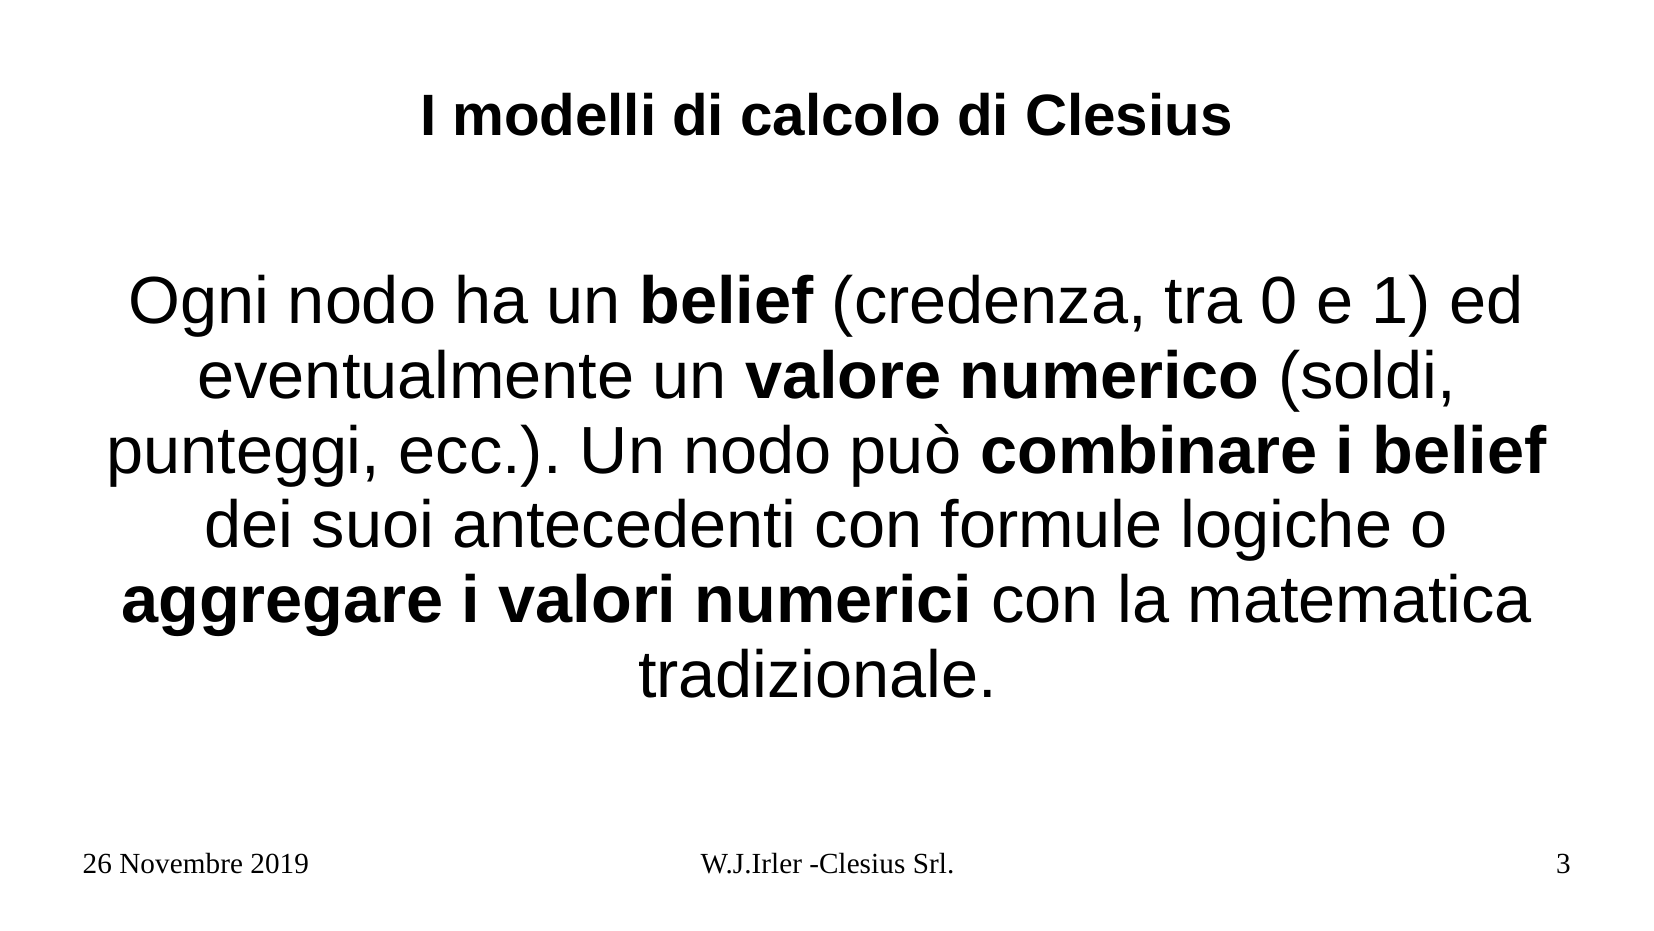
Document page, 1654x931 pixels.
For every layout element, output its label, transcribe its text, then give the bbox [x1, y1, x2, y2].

title I modelli di calcolo di Clesius [82, 37, 1571, 193]
subtitle Ogni nodo ha un belief (credenza, tra 0 e 1) ed eventualmente un valore numerico (soldi, punteggi, ecc.). Un nodo può combinare i belief dei suoi antecedenti con formule logiche o aggregare i valori numerici con la matematica tradizionale. [82, 217, 1571, 758]
